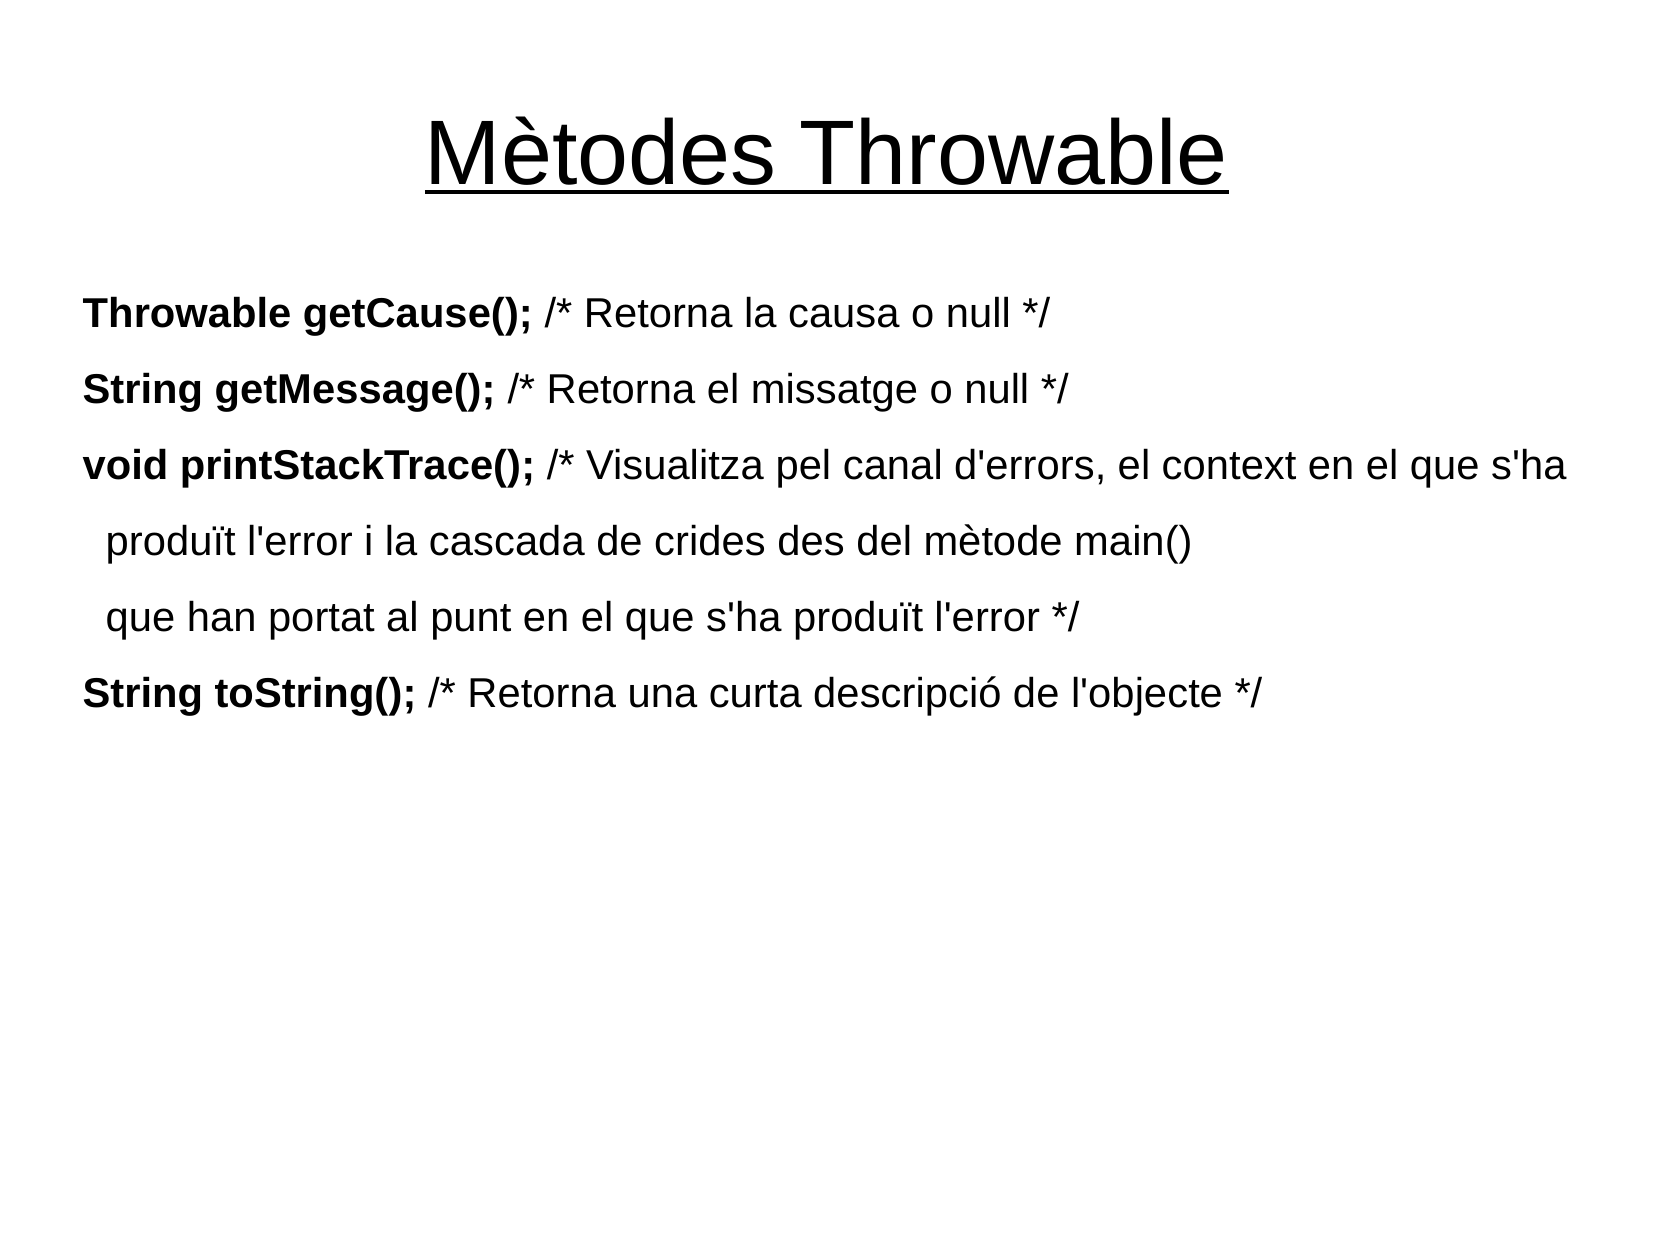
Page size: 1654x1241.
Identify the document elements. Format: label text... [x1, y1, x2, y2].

list Throwable getCause(); /* Retorna la causa o null */ String getMessage(); /* Retorna el missatge o null */ void printStackTrace(); /* Visualitza pel canal d'errors, el context en el que s'ha produït l'error i la cascada de crides des del mètode main() que han portat al punt en el que s'ha produït l'error */ String toString(); /* Retorna una curta descripció de l'objecte */ [82, 290, 1571, 1109]
title Mètodes Throwable [82, 49, 1571, 257]
